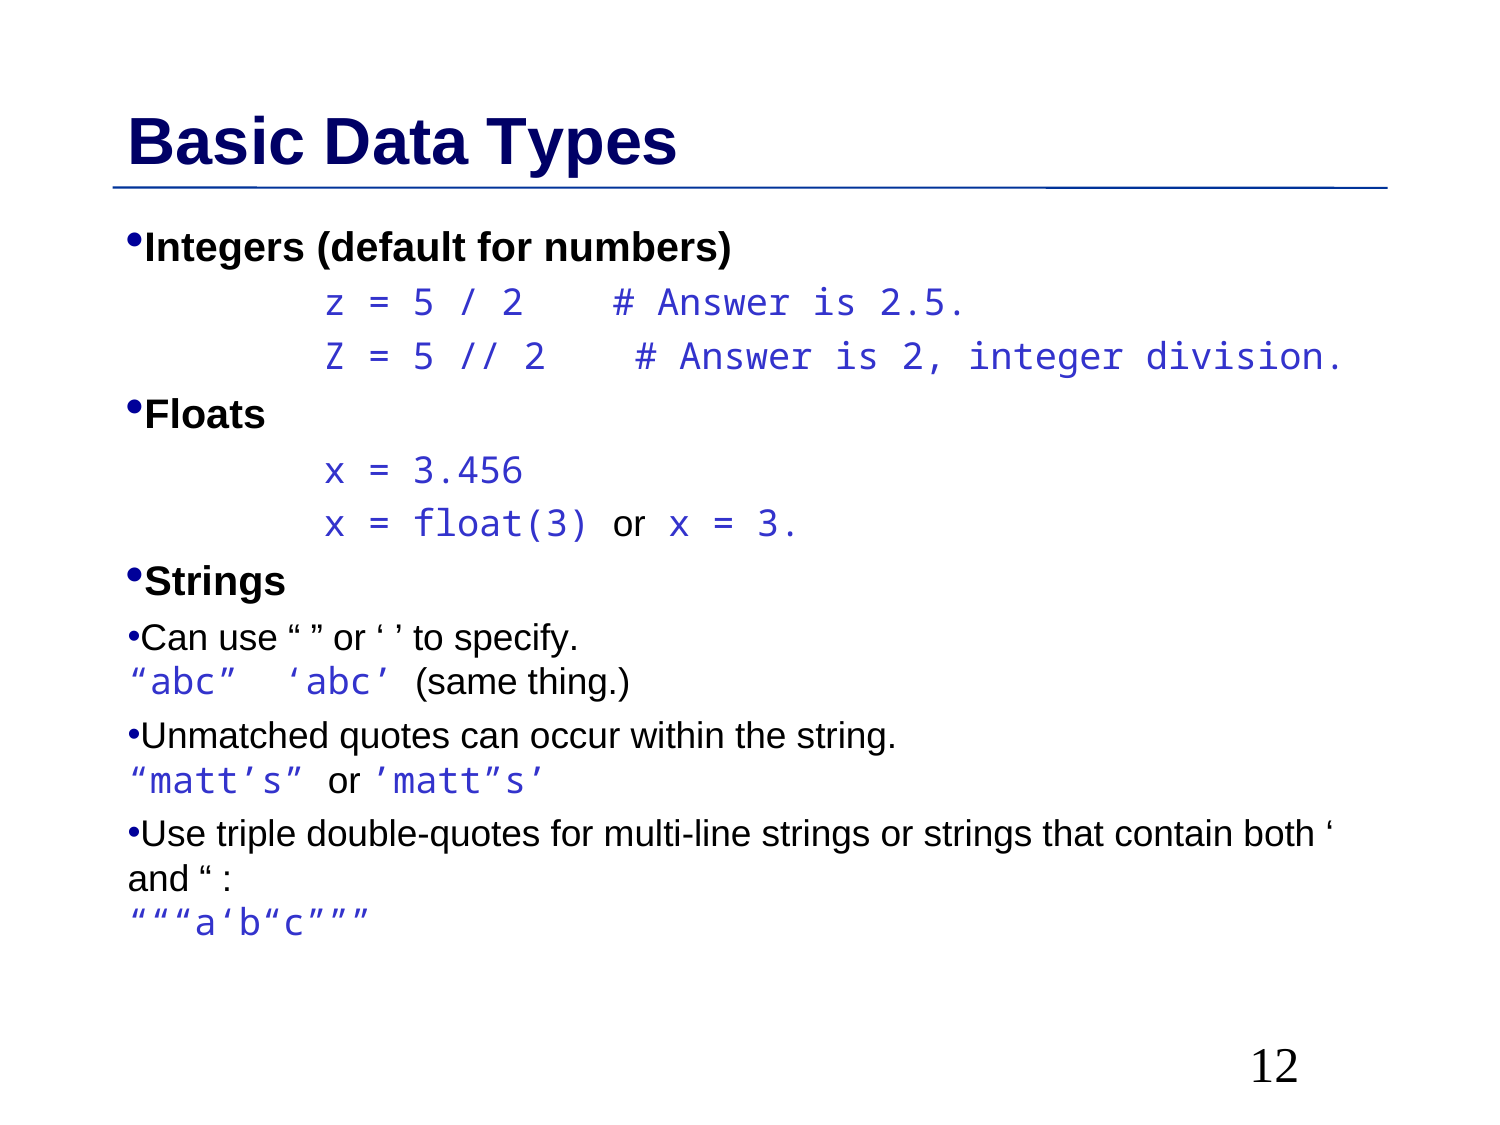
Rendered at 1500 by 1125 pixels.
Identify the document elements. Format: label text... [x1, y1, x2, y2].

text_box <number> [1074, 994, 1387, 1125]
title Basic Data Types [112, 89, 1388, 185]
list Integers (default for numbers) z = 5 / 2 # Answer is 2.5. Z = 5 // 2 # Answer is 2, integer division. Floats x = 3.456 x = float(3) or x = 3. Strings Can use “ ” or ‘ ’ to specify. “abc” ‘abc’ (same thing.) Unmatched quotes can occur within the string. “matt’s” or ’matt”s’ Use triple double-quotes for multi-line strings or strings that contain both ‘ and “ : “““a‘b“c””” [112, 212, 1388, 955]
